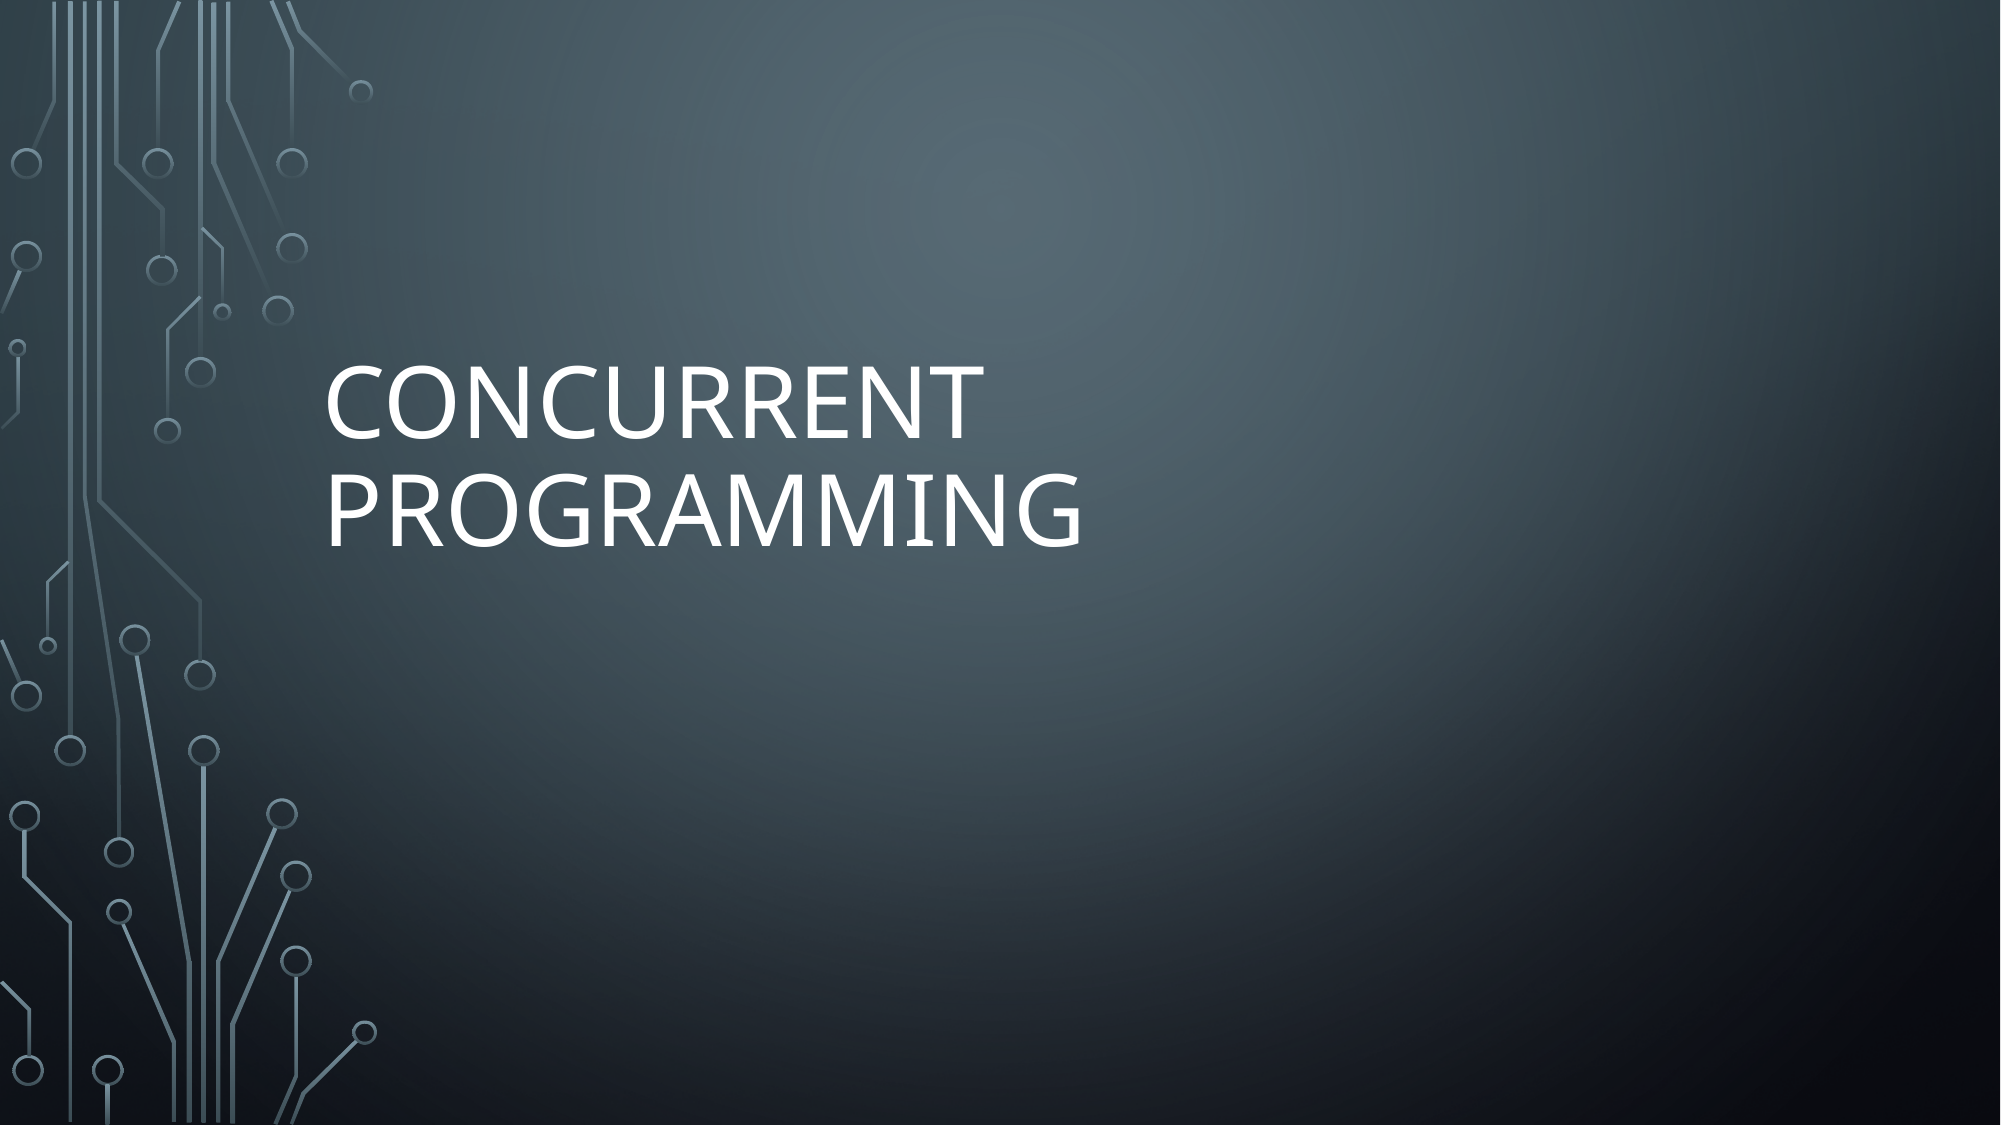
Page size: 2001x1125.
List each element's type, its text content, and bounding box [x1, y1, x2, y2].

title Concurrent programming [307, 184, 1750, 576]
